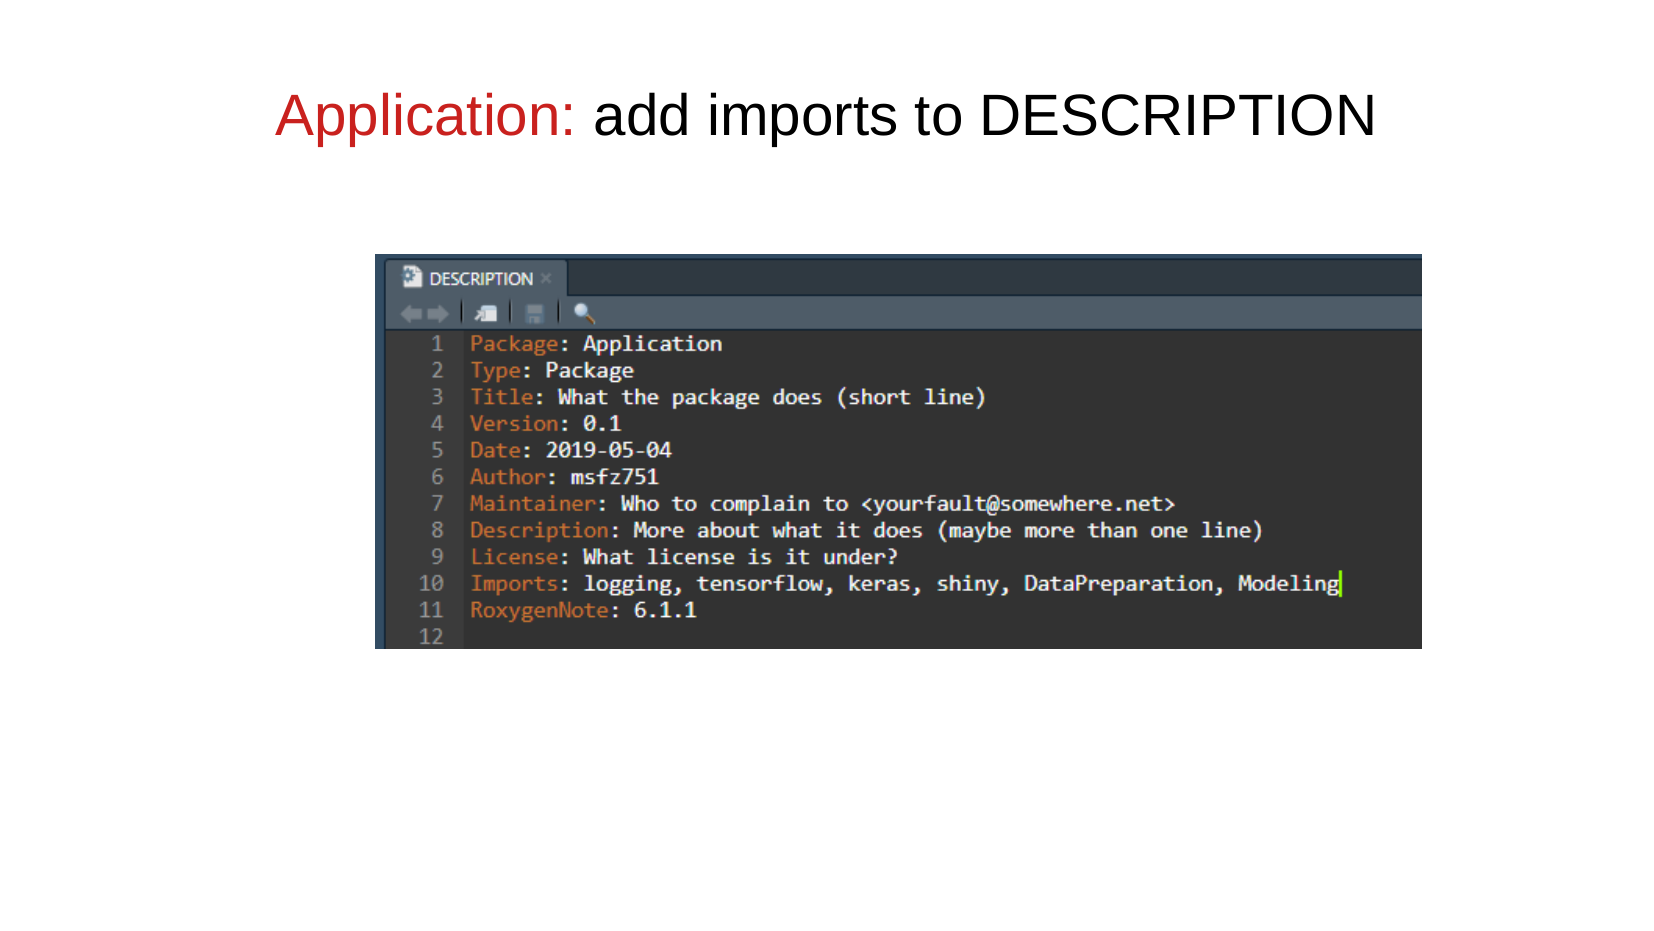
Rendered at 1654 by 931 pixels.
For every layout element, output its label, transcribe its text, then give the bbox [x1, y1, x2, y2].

title Application: add imports to DESCRIPTION [82, 37, 1571, 193]
picture [375, 254, 1422, 649]
